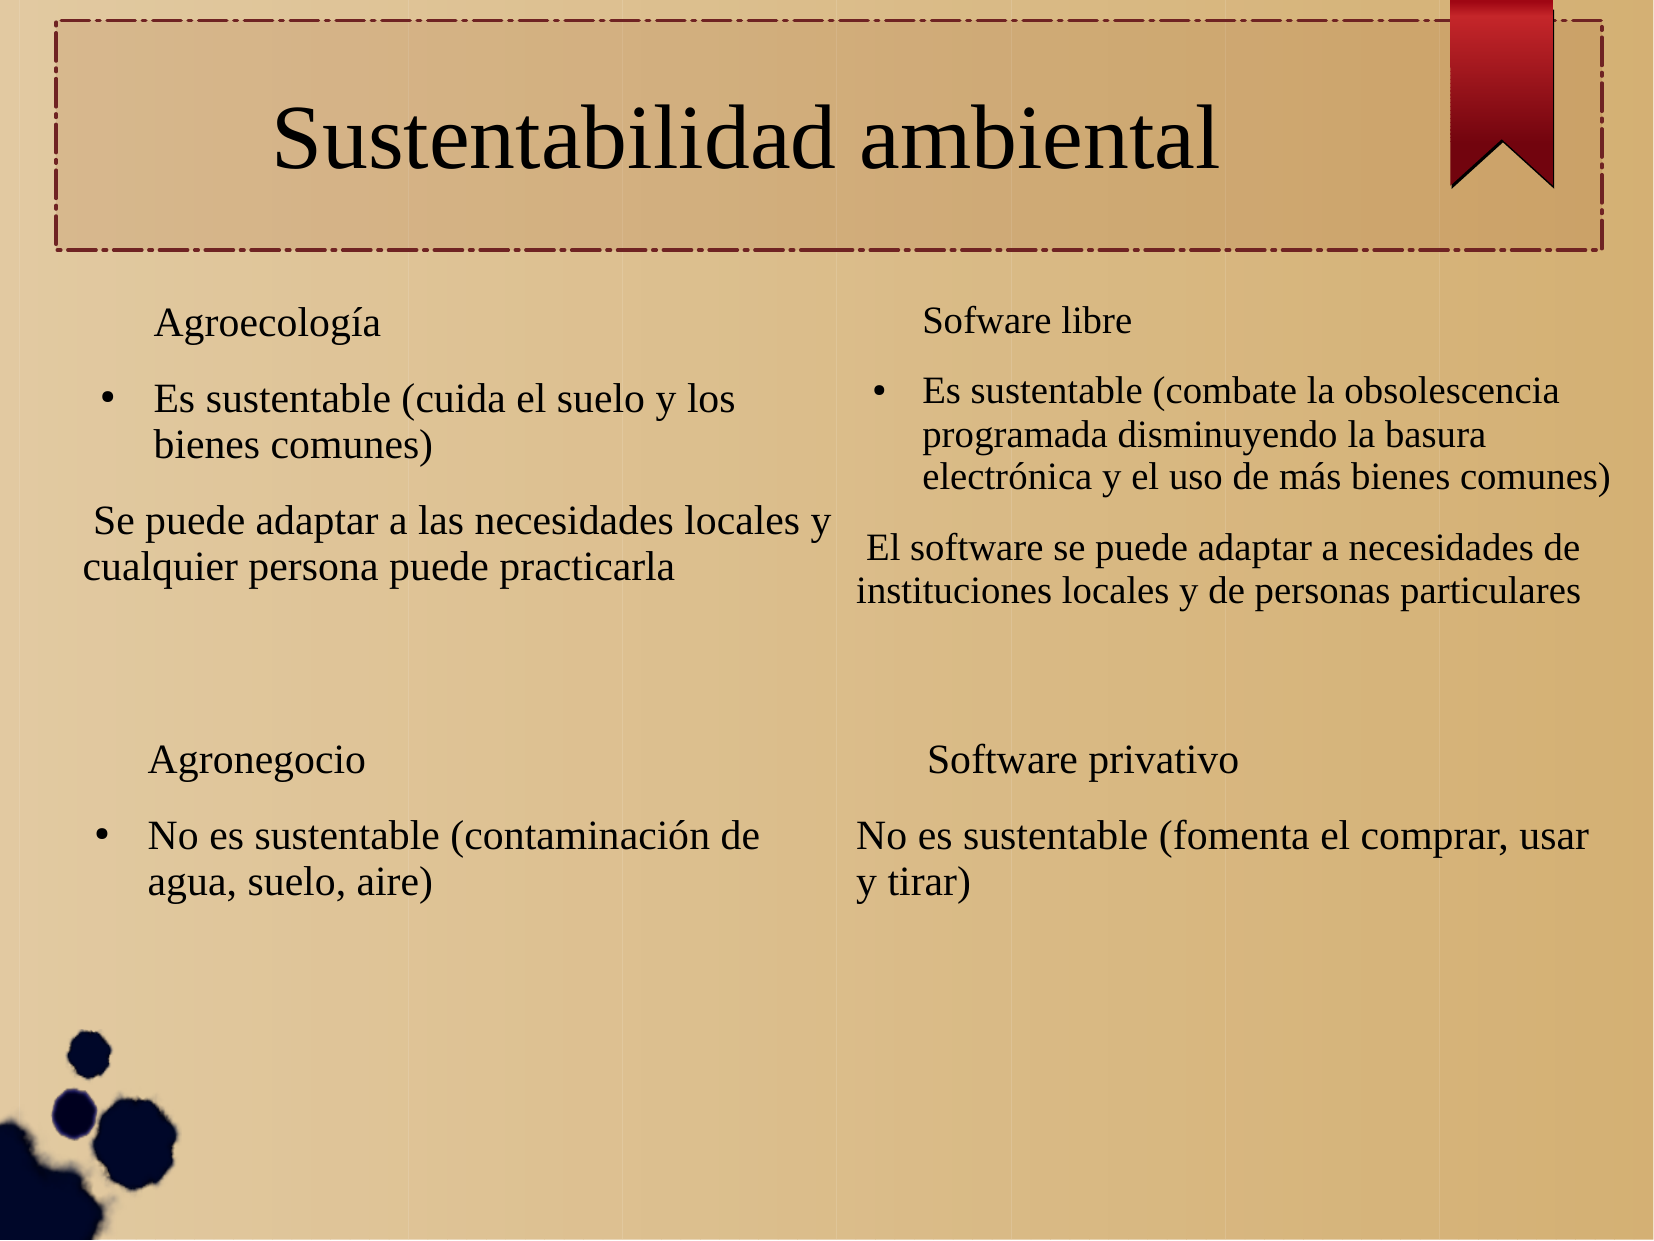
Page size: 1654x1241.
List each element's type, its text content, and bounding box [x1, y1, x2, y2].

title Sustentabilidad ambiental [82, 47, 1412, 229]
list Software privativo No es sustentable (fomenta el comprar, usar y tirar) [856, 736, 1613, 1111]
list Sofware libre Es sustentable (combate la obsolescencia programada disminuyendo la basura electrónica y el uso de más bienes comunes) El software se puede adaptar a necesidades de instituciones locales y de personas particulares [856, 299, 1613, 674]
list Agronegocio No es sustentable (contaminación de agua, suelo, aire) [76, 736, 833, 1111]
list Agroecología Es sustentable (cuida el suelo y los bienes comunes) Se puede adaptar a las necesidades locales y cualquier persona puede practicarla [82, 299, 839, 674]
